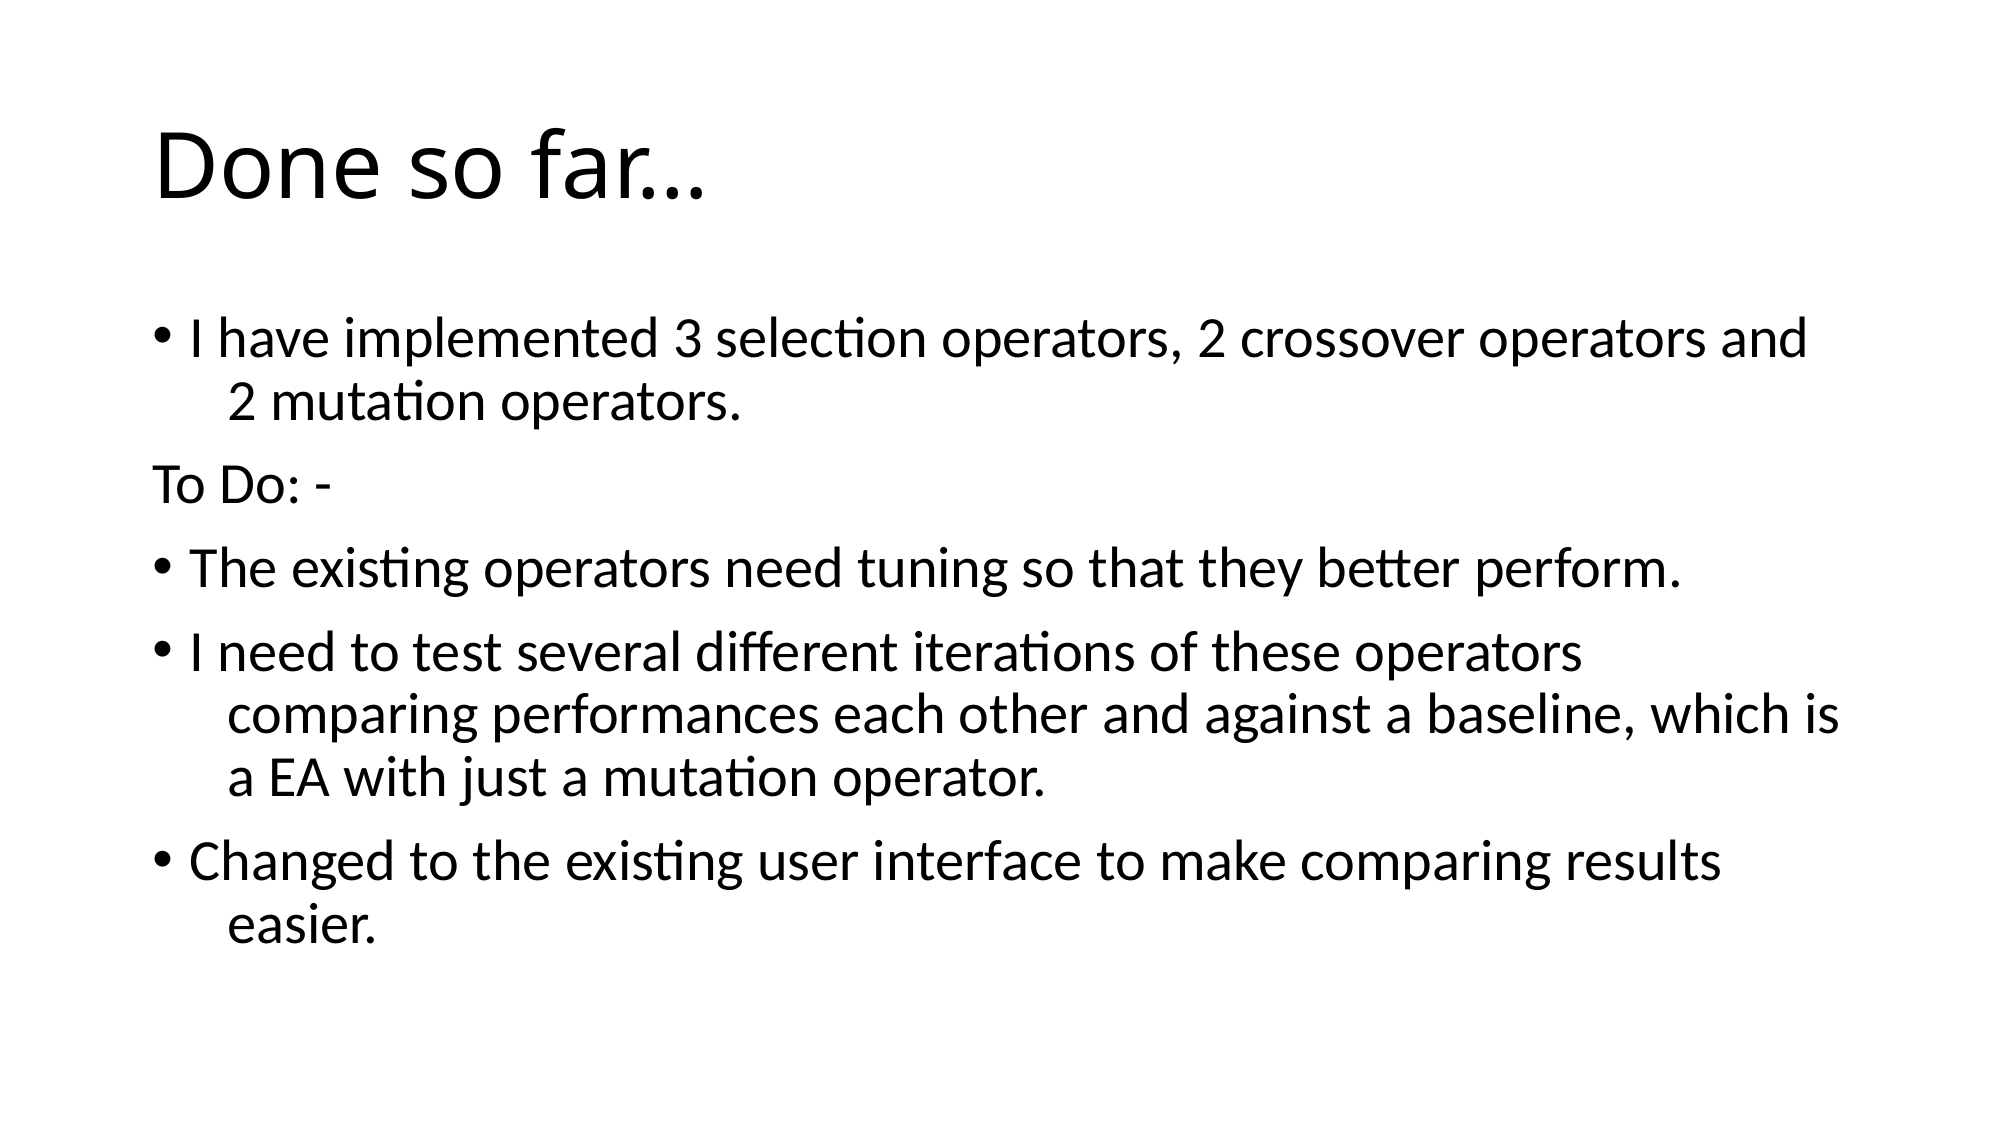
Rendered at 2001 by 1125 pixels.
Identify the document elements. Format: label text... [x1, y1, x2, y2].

list I have implemented 3 selection operators, 2 crossover operators and 2 mutation operators. To Do: - The existing operators need tuning so that they better perform. I need to test several different iterations of these operators comparing performances each other and against a baseline, which is a EA with just a mutation operator. Changed to the existing user interface to make comparing results easier. [137, 299, 1863, 1014]
title Done so far… [137, 59, 1863, 278]
